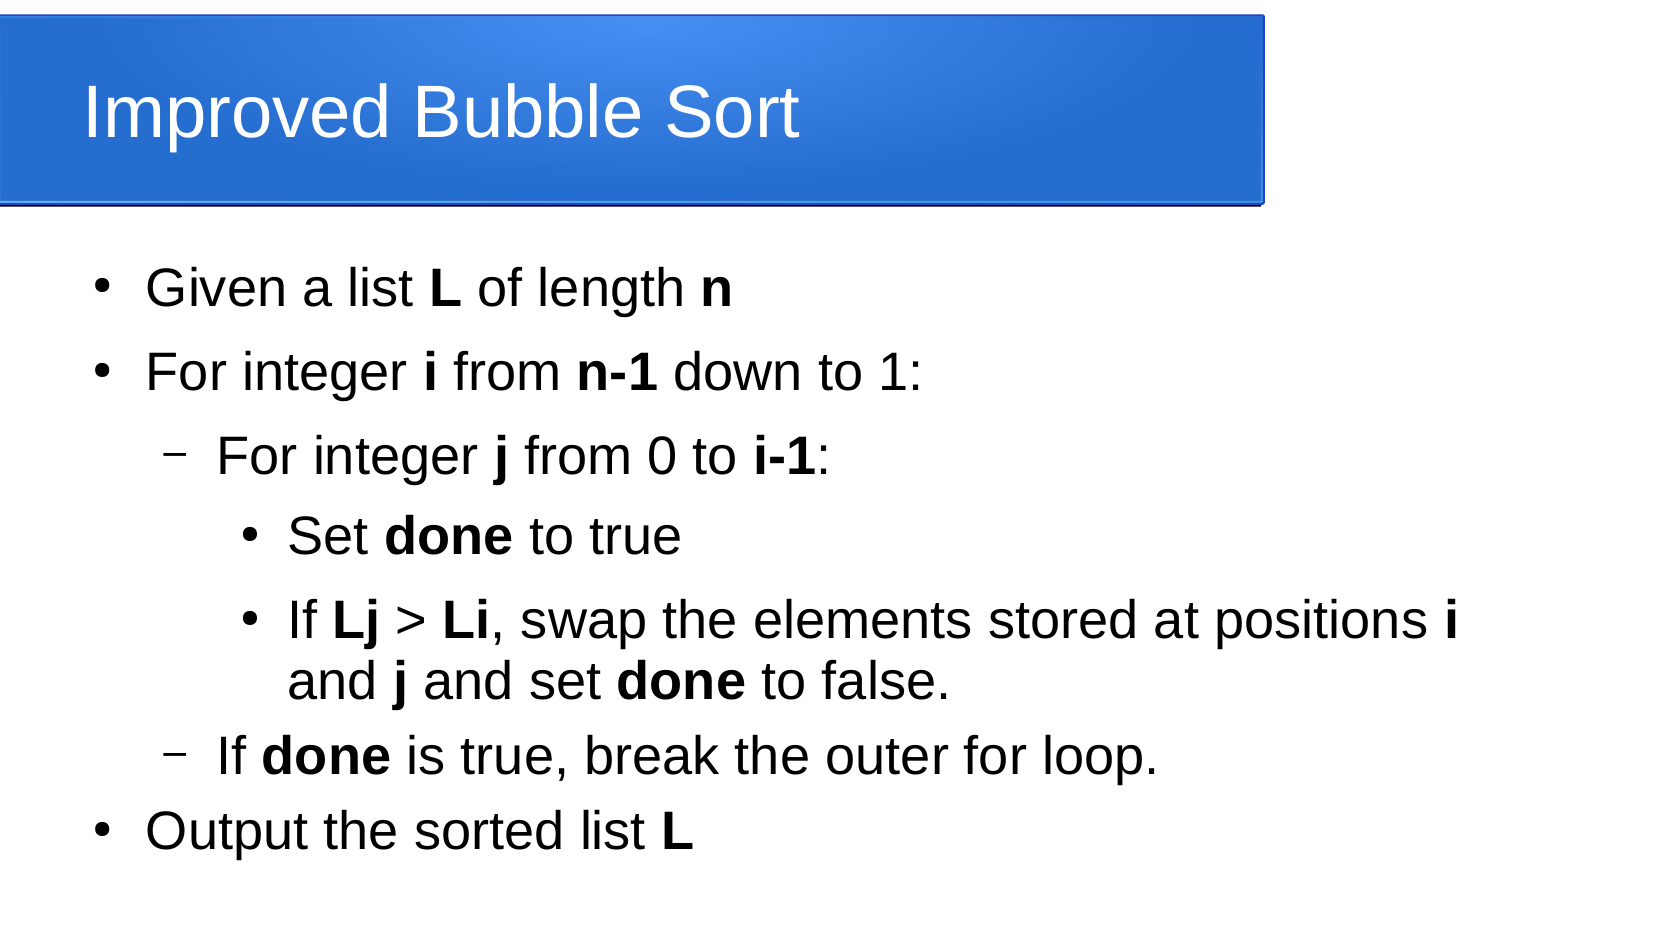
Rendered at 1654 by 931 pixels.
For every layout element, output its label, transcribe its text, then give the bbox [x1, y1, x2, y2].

subtitle Given a list L of length n For integer i from n-1 down to 1: For integer j from 0 to i-1: Set done to true If Lj > Li, swap the elements stored at positions i and j and set done to false. If done is true, break the outer for loop. Output the sorted list L [75, 217, 1564, 901]
title Improved Bubble Sort [82, 35, 1235, 189]
